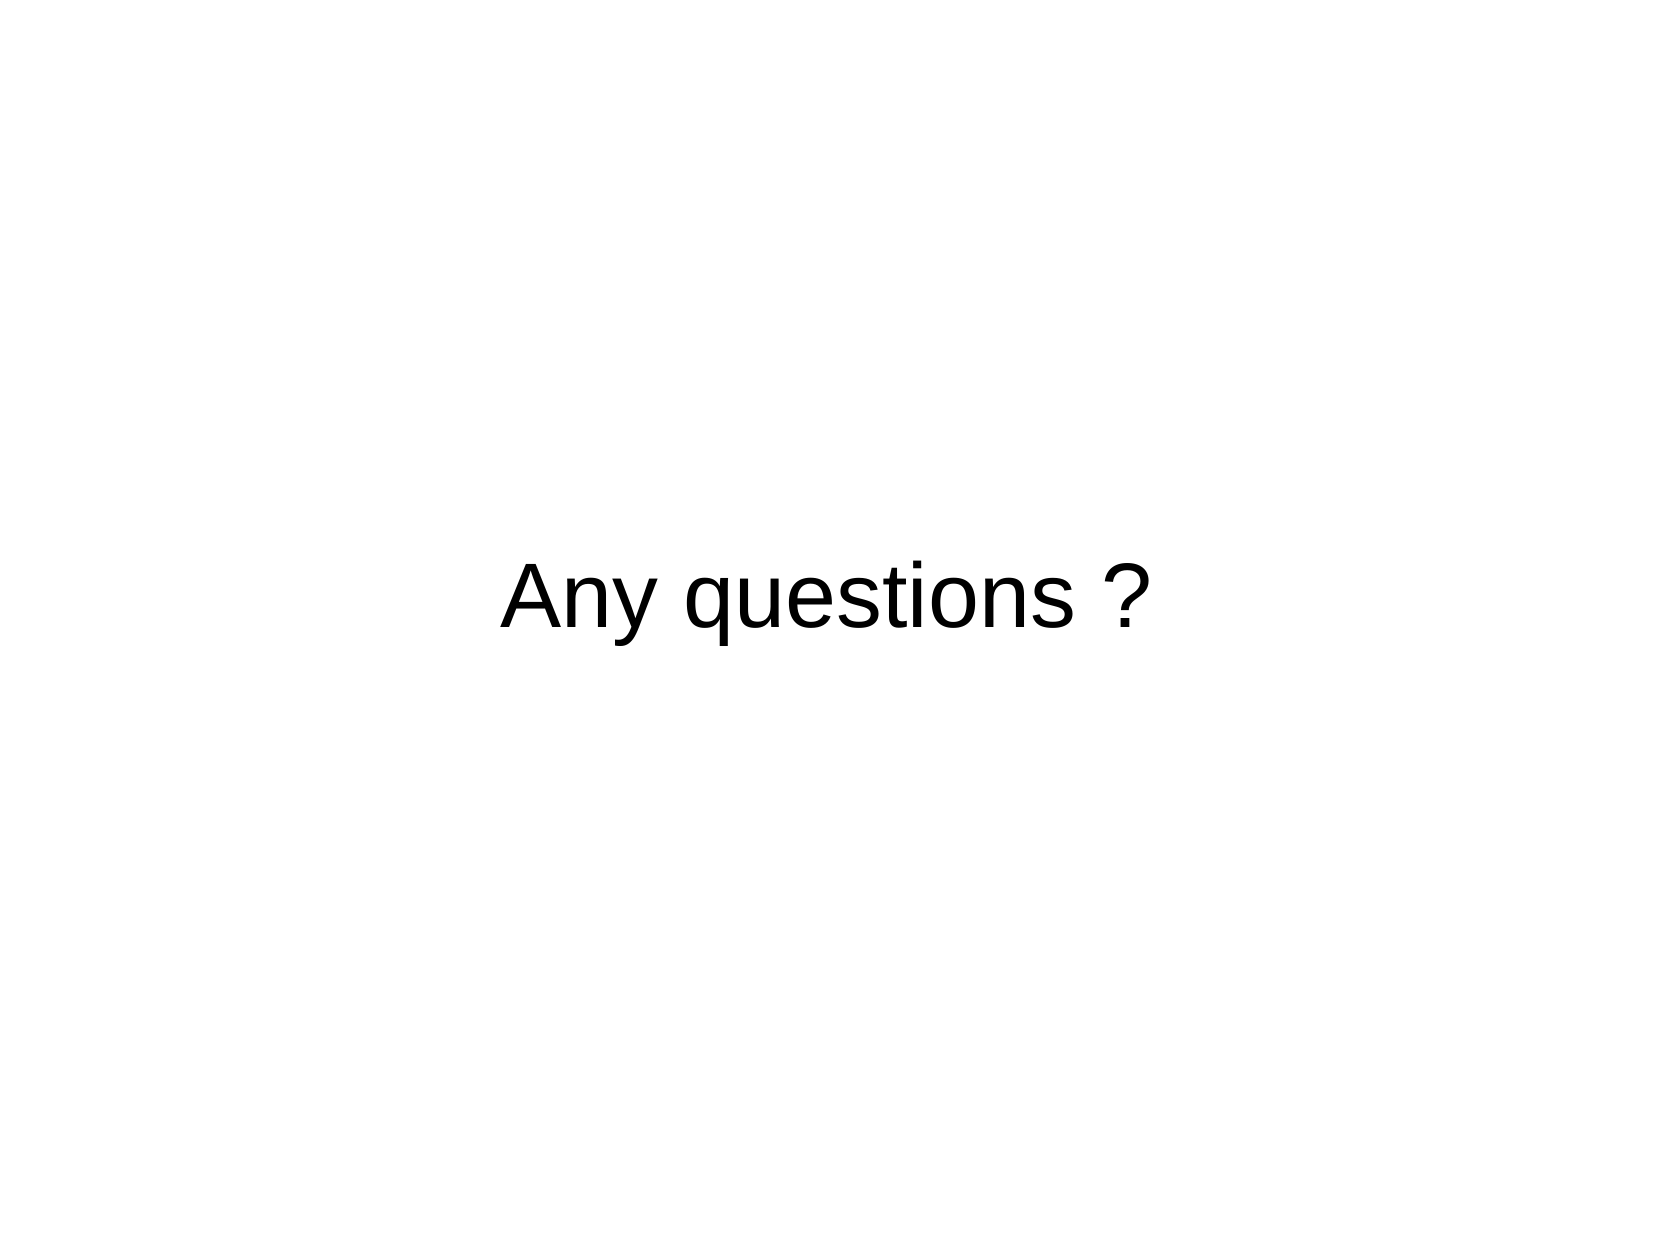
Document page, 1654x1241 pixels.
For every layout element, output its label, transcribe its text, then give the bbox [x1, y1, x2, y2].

title Any questions ? [82, 499, 1571, 693]
